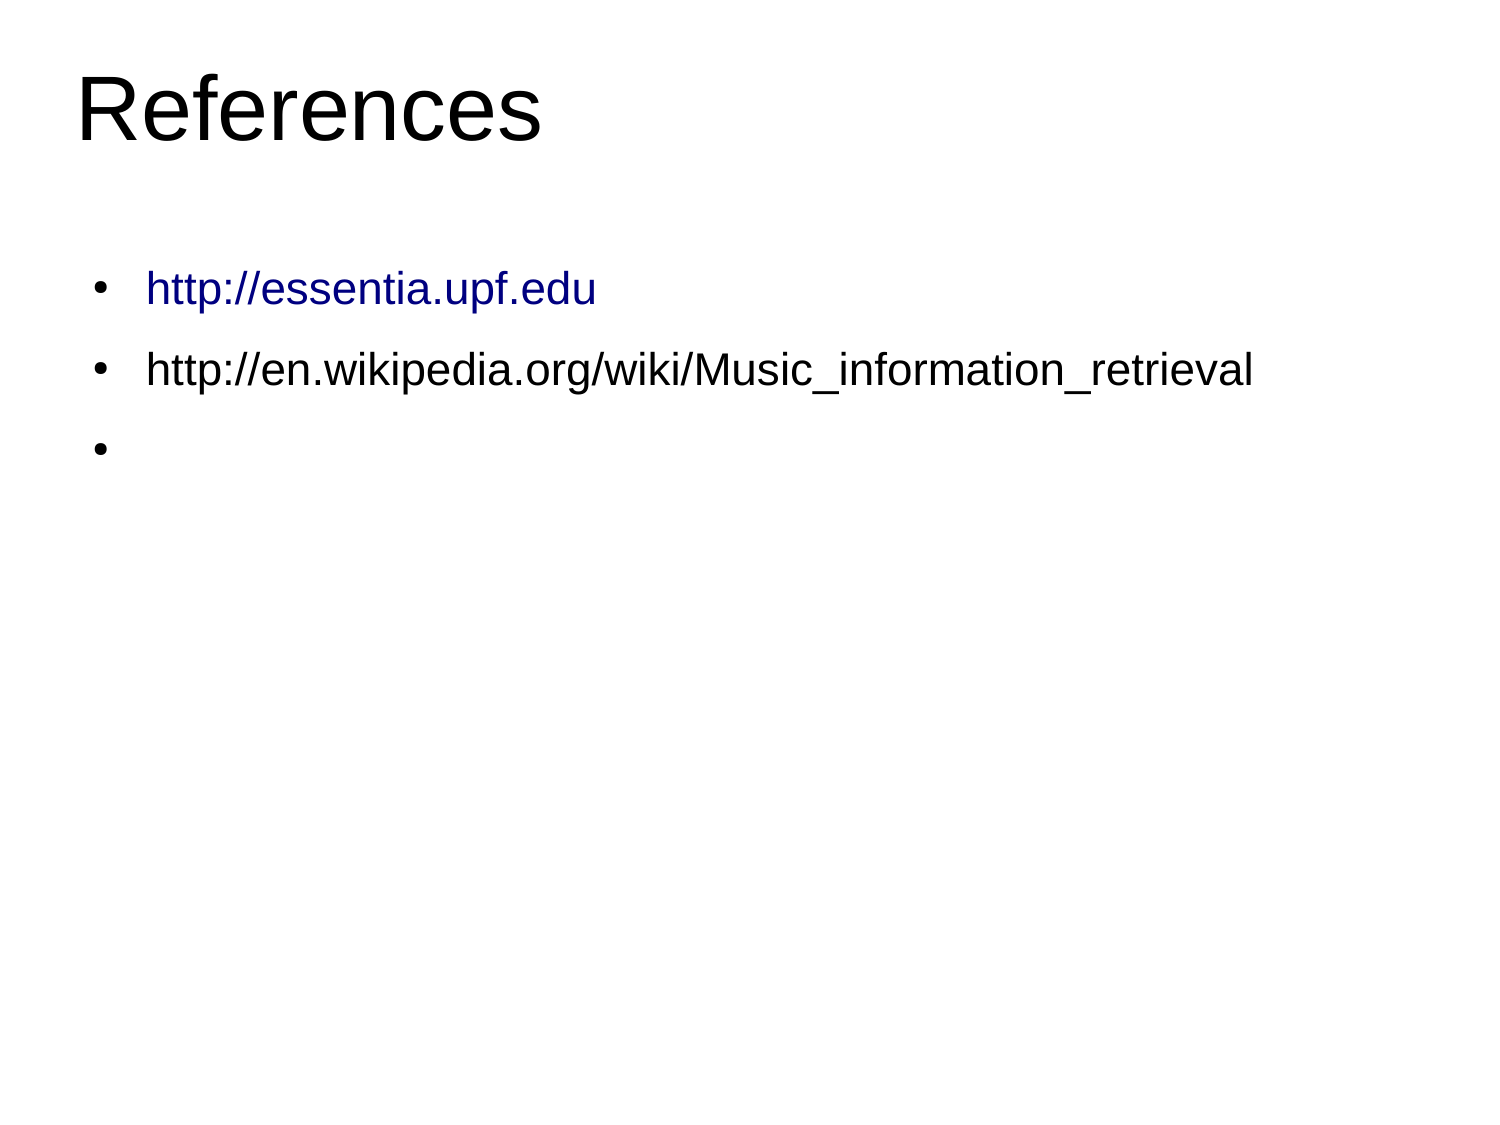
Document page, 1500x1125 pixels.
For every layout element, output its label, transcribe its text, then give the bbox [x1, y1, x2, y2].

list http://essentia.upf.edu http://en.wikipedia.org/wiki/Music_information_retrieval [75, 263, 1425, 916]
title References [75, 15, 1425, 203]
